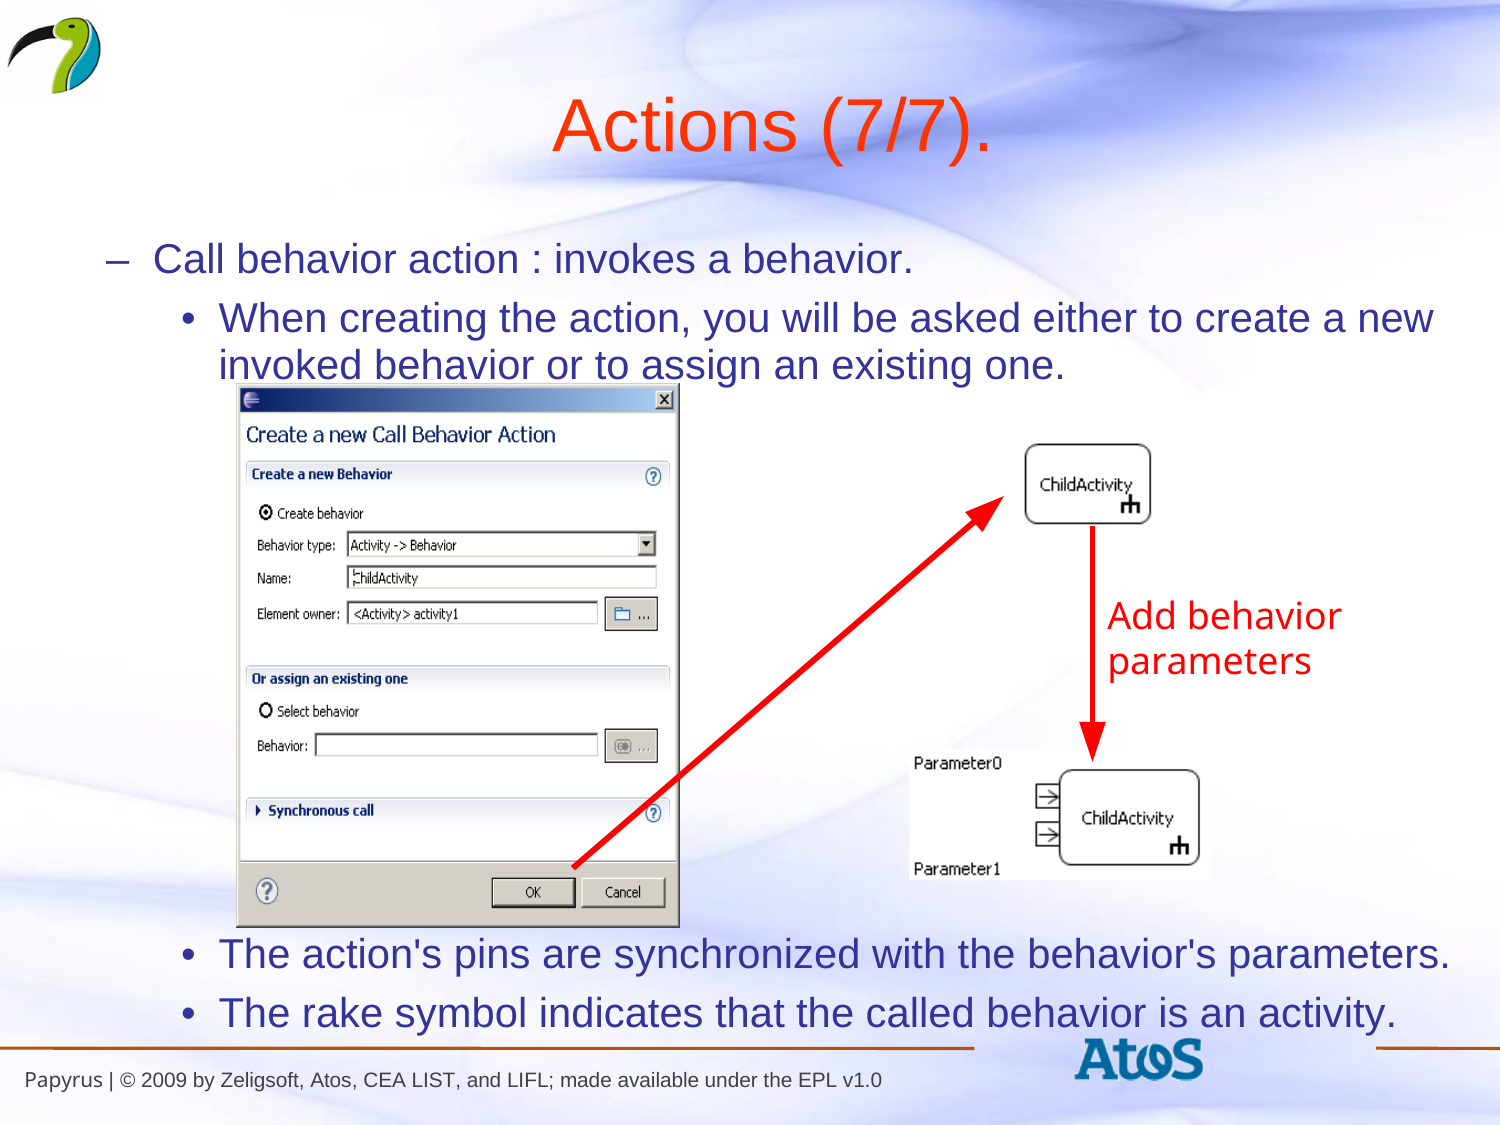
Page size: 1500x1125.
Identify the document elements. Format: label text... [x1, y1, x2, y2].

list Call behavior action : invokes a behavior. When creating the action, you will be asked either to create a new invoked behavior or to assign an existing one. The action's pins are synchronized with the behavior's parameters. The rake symbol indicates that the called behavior is an activity. [31, 236, 1469, 1041]
text_box Add behavior parameters [1092, 584, 1359, 735]
picture [0, 0, 1500, 1125]
title Actions (7/7). [283, 72, 1264, 178]
